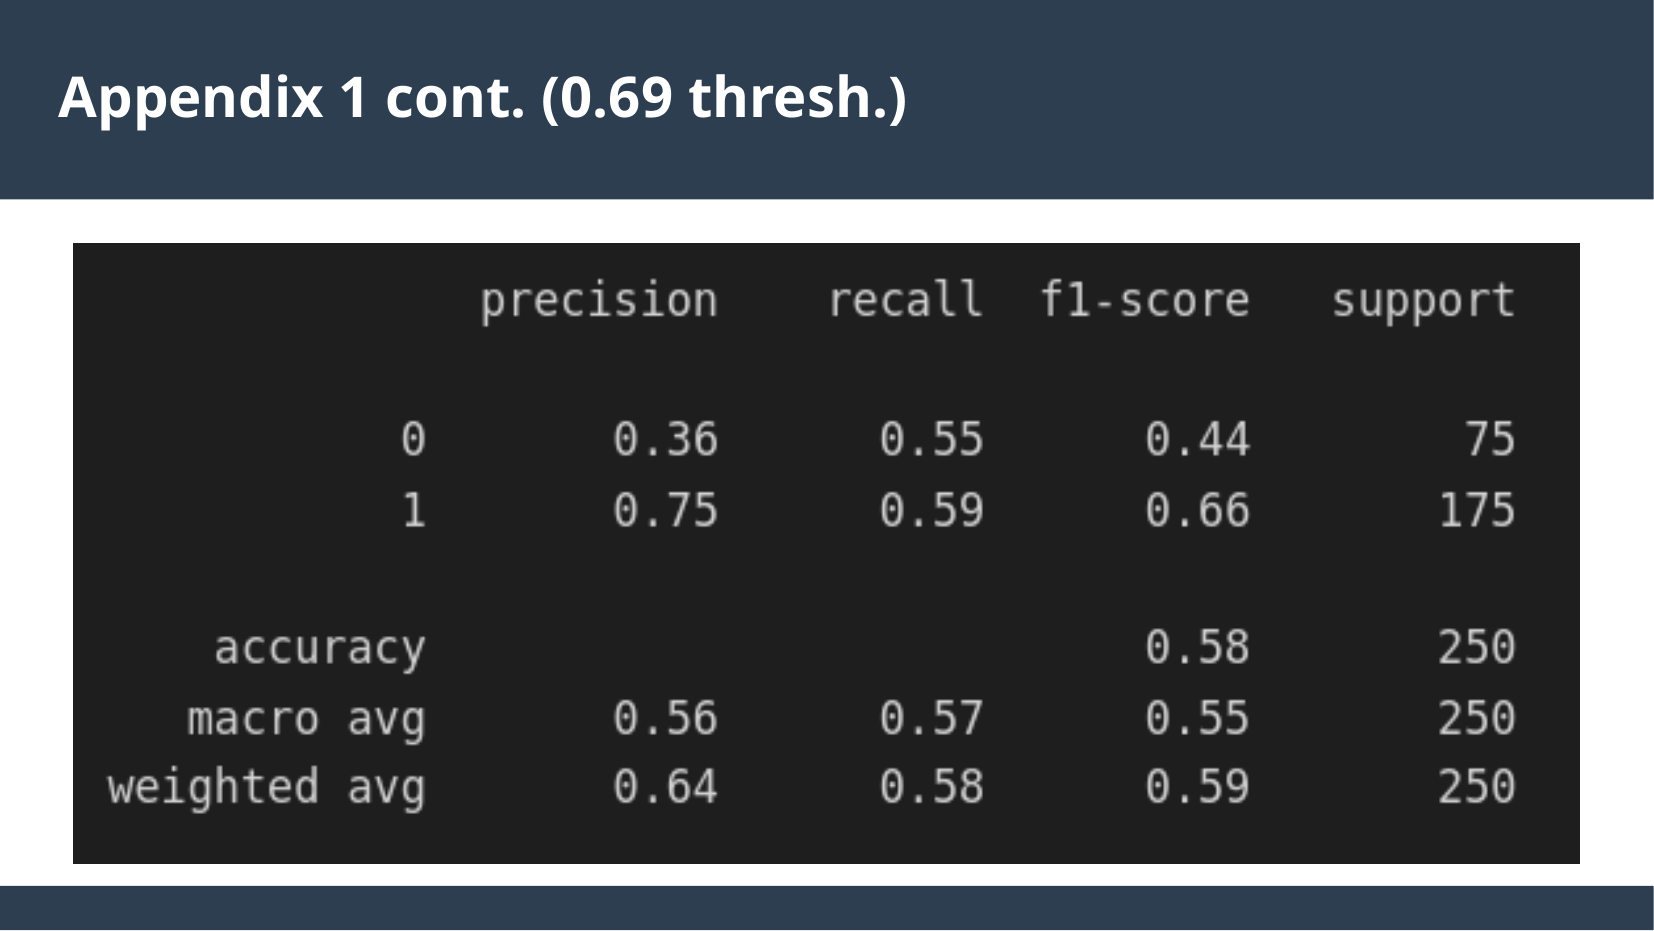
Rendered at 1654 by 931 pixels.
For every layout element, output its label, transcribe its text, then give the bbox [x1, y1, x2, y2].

title Appendix 1 cont. (0.69 thresh.) [59, 37, 1595, 155]
picture [73, 243, 1580, 864]
